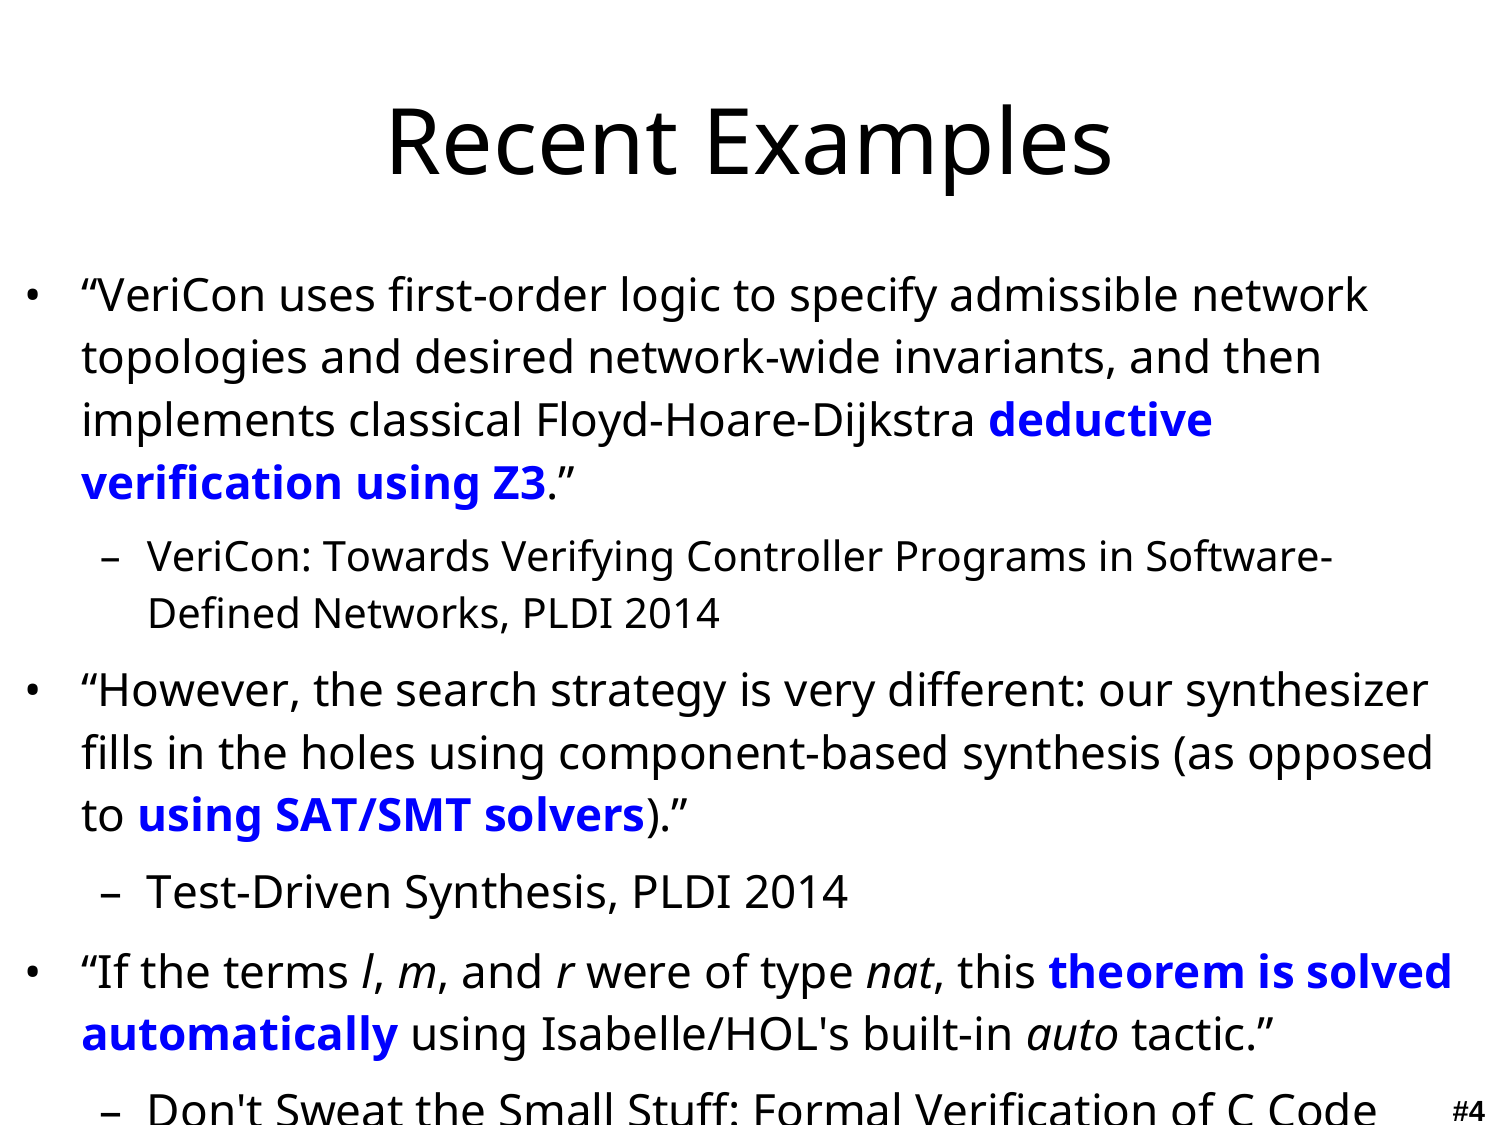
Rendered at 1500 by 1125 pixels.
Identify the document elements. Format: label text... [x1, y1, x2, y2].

title Recent Examples [24, 45, 1476, 233]
list “VeriCon uses first-order logic to specify admissible network topologies and desired network-wide invariants, and then implements classical Floyd-Hoare-Dijkstra deductive verification using Z3.” VeriCon: Towards Verifying Controller Programs in Software-Defined Networks, PLDI 2014 “However, the search strategy is very different: our synthesizer fills in the holes using component-based synthesis (as opposed to using SAT/SMT solvers).” Test-Driven Synthesis, PLDI 2014 “If the terms l, m, and r were of type nat, this theorem is solved automatically using Isabelle/HOL's built-in auto tactic.” Don't Sweat the Small Stuff: Formal Verification of C Code Without the Pain, PLDI 2014 [24, 262, 1476, 1101]
